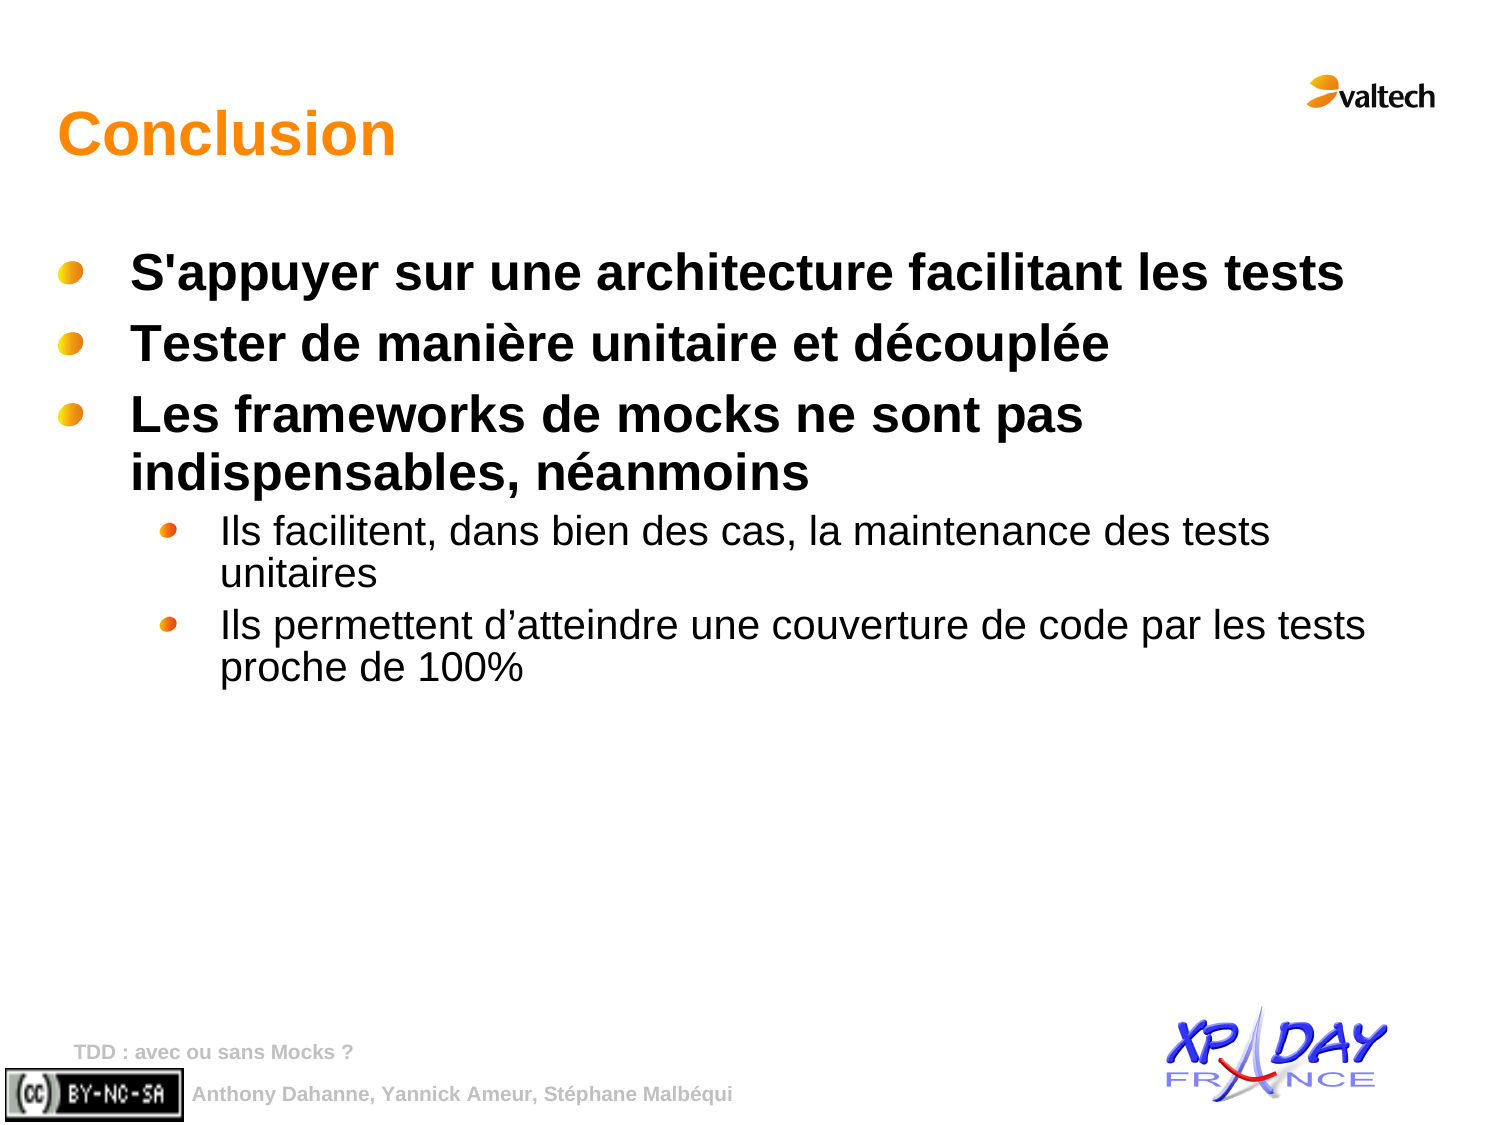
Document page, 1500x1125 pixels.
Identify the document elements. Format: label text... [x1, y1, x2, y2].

picture [5, 1068, 184, 1122]
list S'appuyer sur une architecture facilitant les tests Tester de manière unitaire et découplée Les frameworks de mocks ne sont pas indispensables, néanmoins Ils facilitent, dans bien des cas, la maintenance des tests unitaires Ils permettent d’atteindre une couverture de code par les tests proche de 100% [57, 243, 1388, 1024]
title Conclusion [56, 49, 1293, 219]
picture [1305, 73, 1436, 109]
picture [1163, 1024, 1388, 1102]
